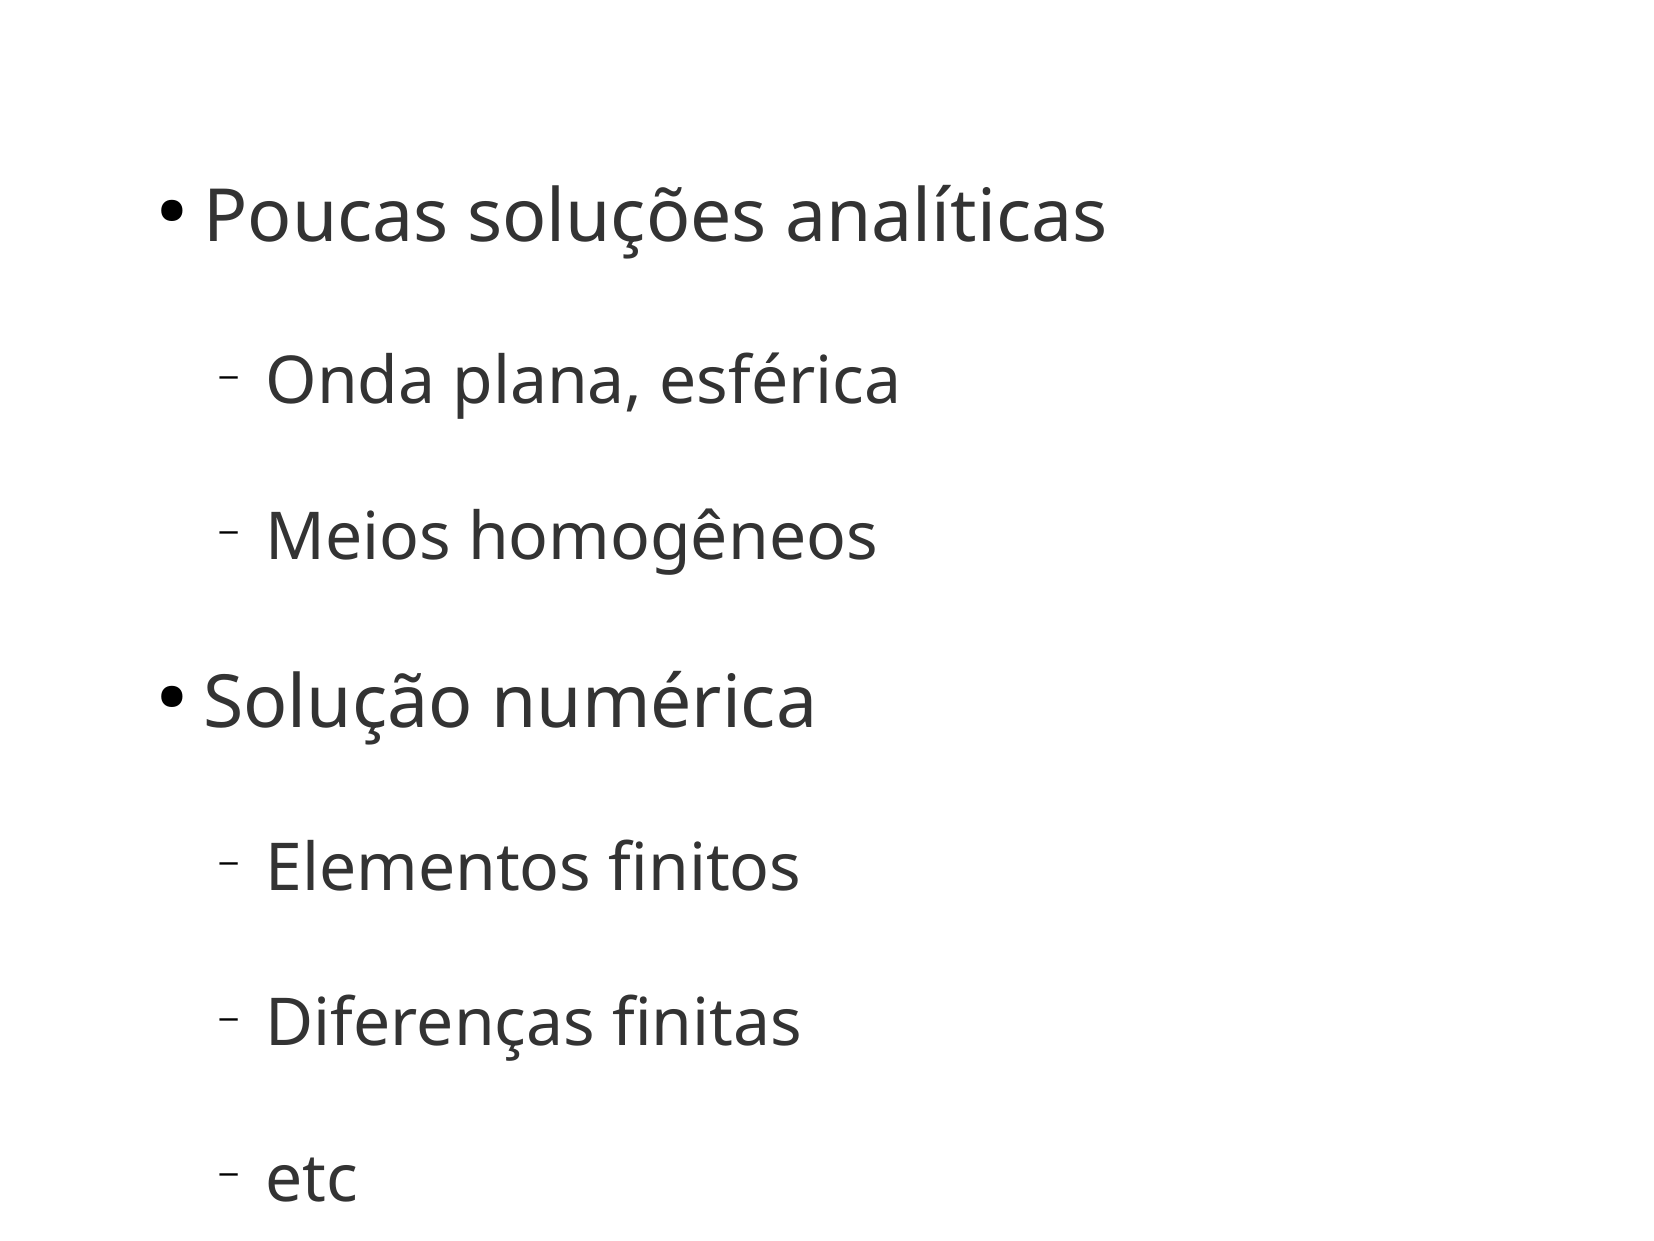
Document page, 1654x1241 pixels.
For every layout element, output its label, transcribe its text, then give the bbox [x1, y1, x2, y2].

list Poucas soluções analíticas Onda plana, esférica Meios homogêneos Solução numérica Elementos finitos Diferenças finitas etc [141, 113, 1597, 1231]
